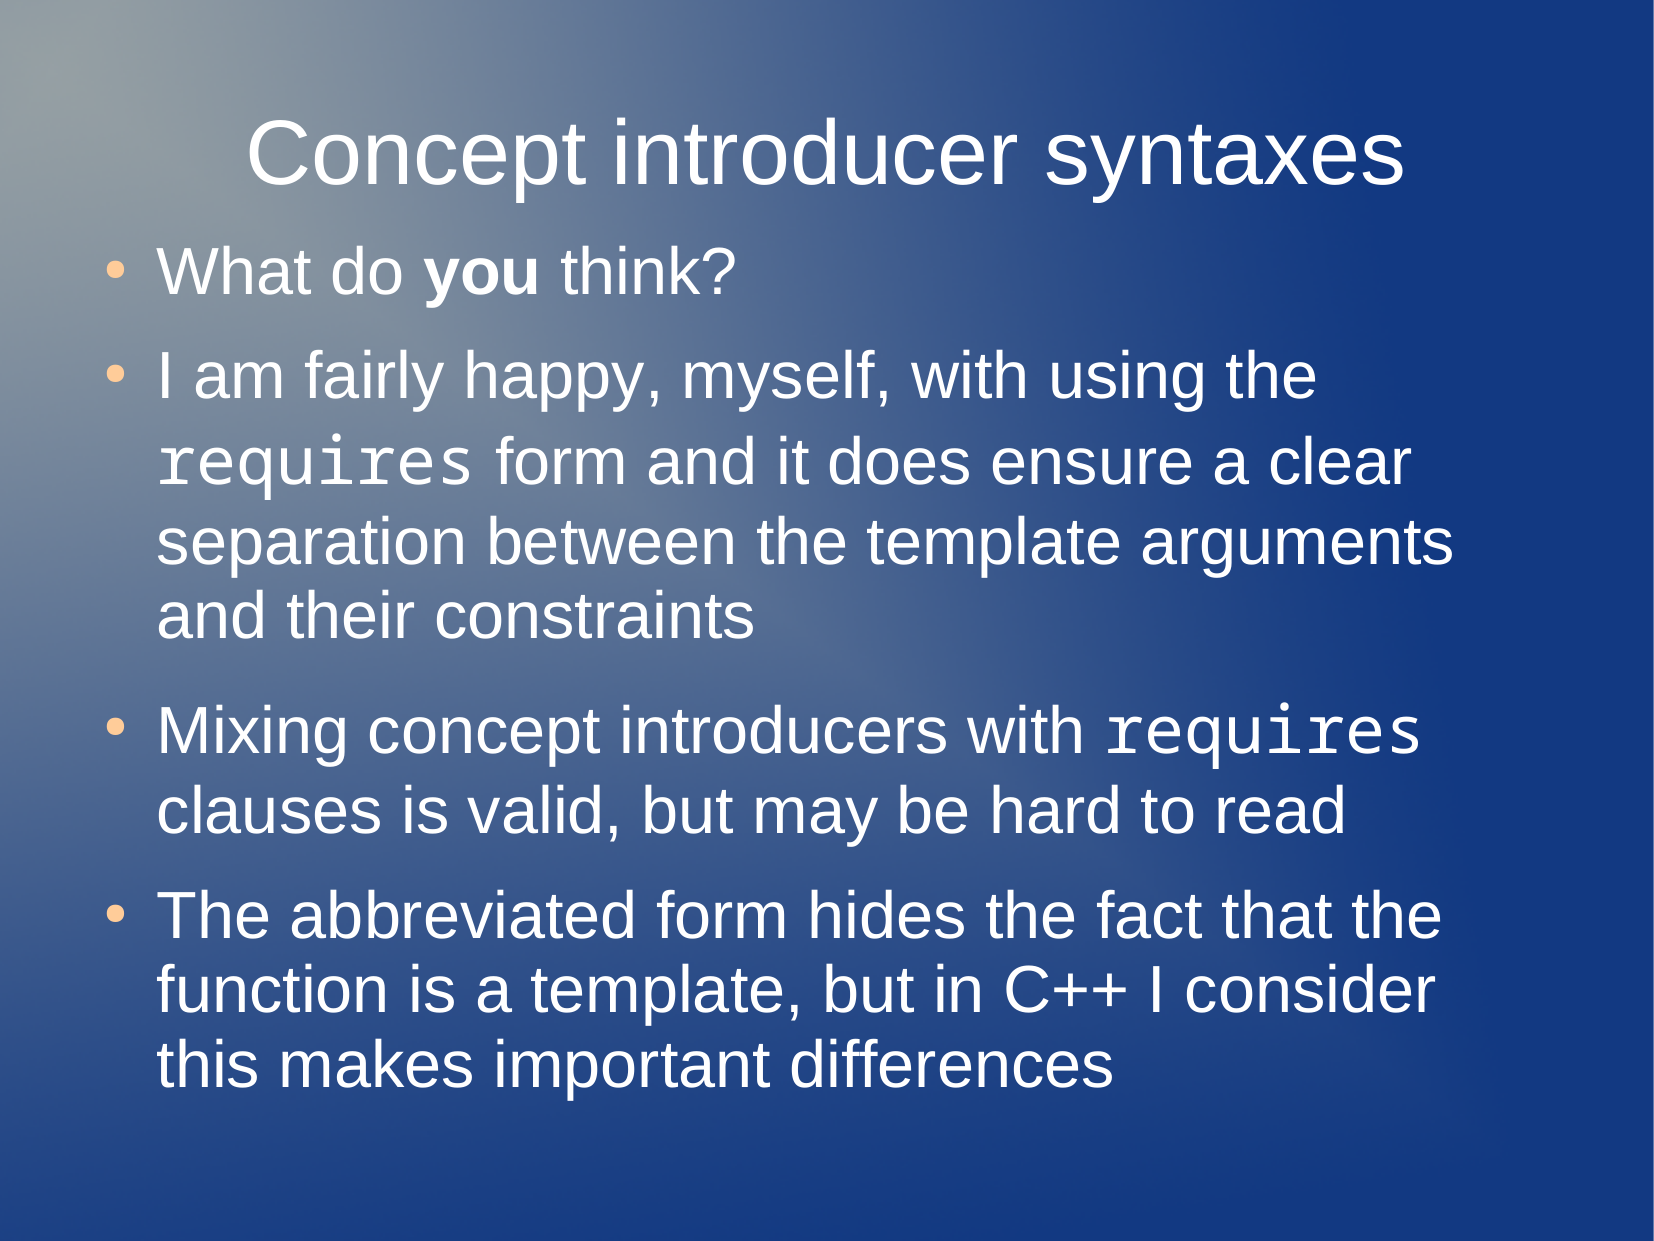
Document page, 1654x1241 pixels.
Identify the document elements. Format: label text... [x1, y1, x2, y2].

title Concept introducer syntaxes [82, 49, 1571, 257]
list What do you think? I am fairly happy, myself, with using the requires form and it does ensure a clear separation between the template arguments and their constraints Mixing concept introducers with requires clauses is valid, but may be hard to read The abbreviated form hides the fact that the function is a template, but in C++ I consider this makes important differences [85, 233, 1467, 1149]
picture [0, 0, 1654, 1241]
